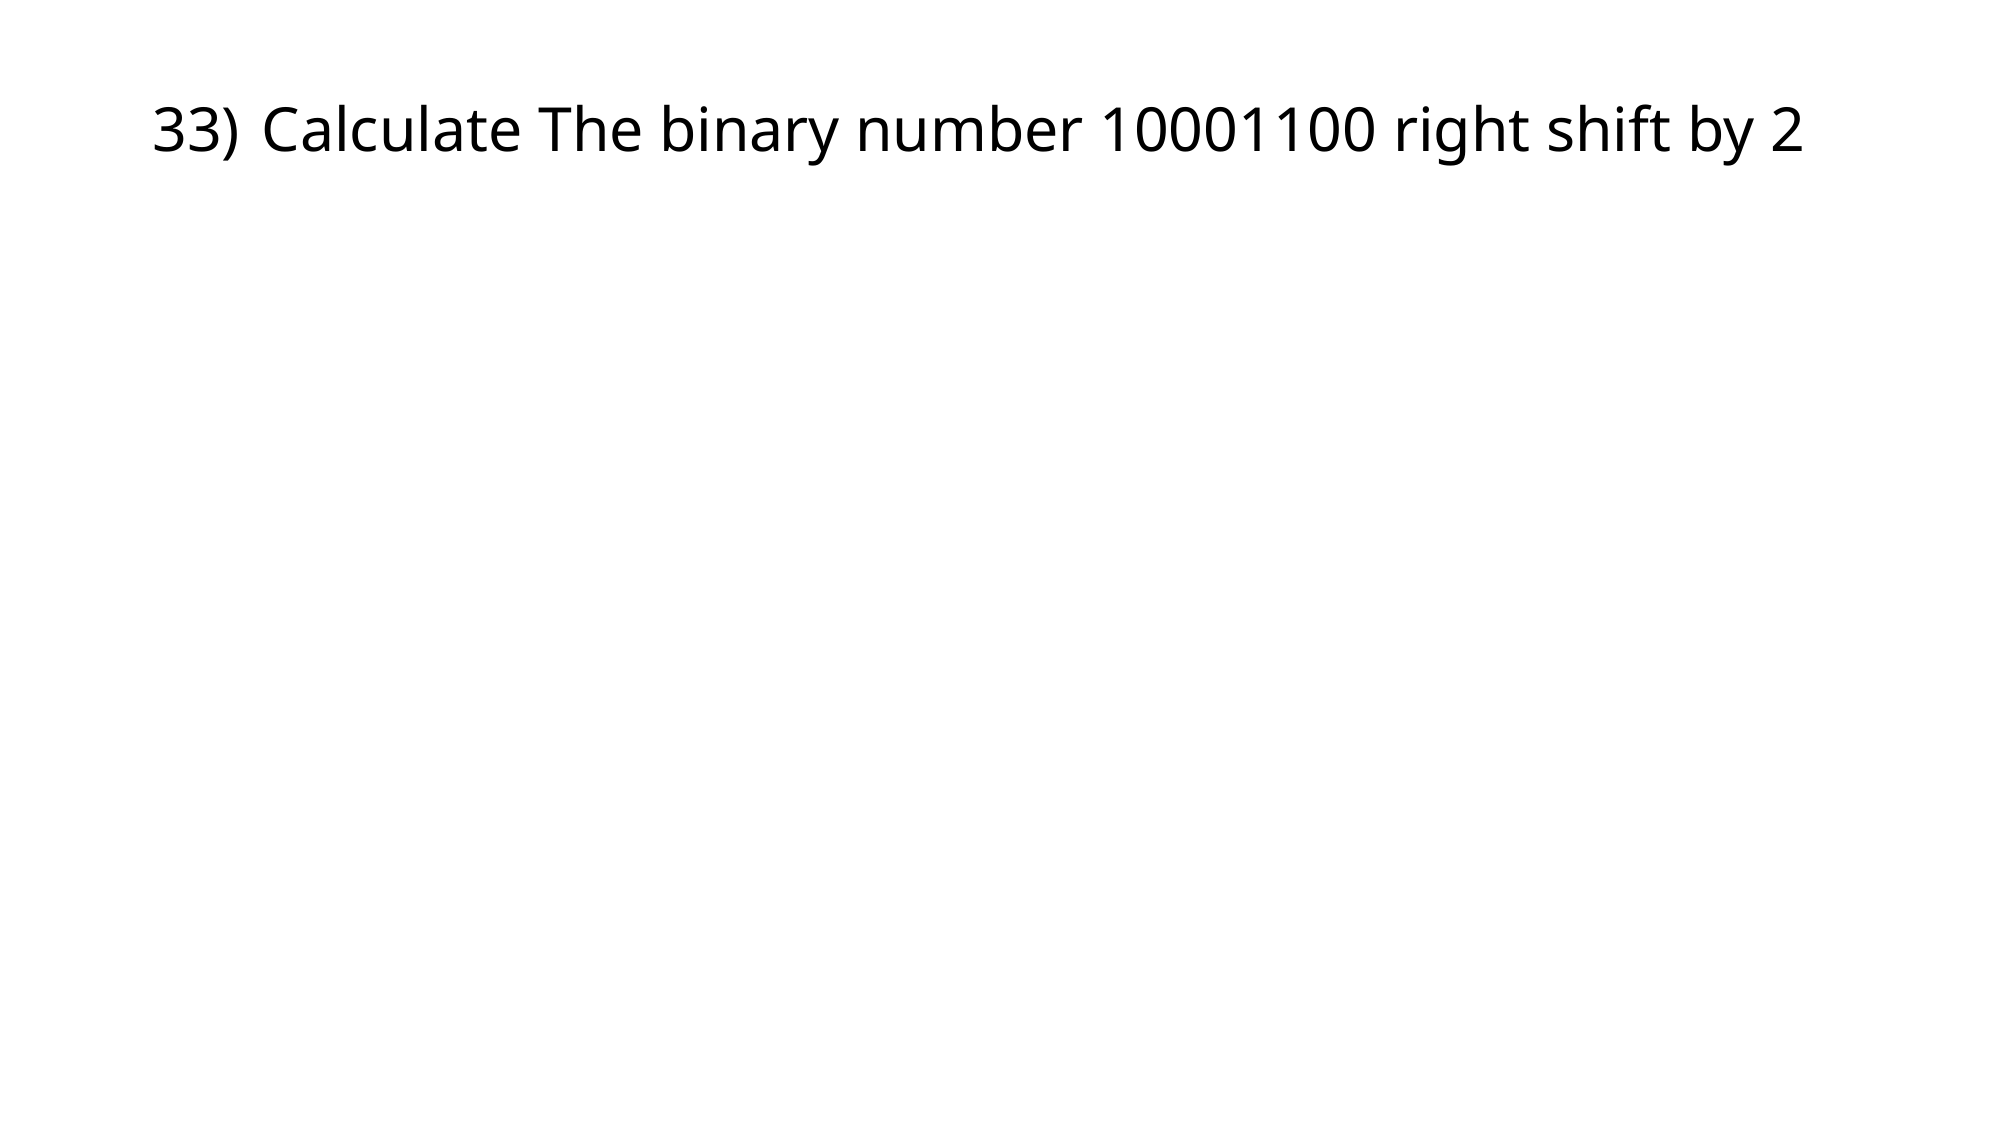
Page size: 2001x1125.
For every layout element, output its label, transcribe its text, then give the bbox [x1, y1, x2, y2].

title 33) Calculate The binary number 10001100 right shift by 2 [137, 59, 1863, 278]
